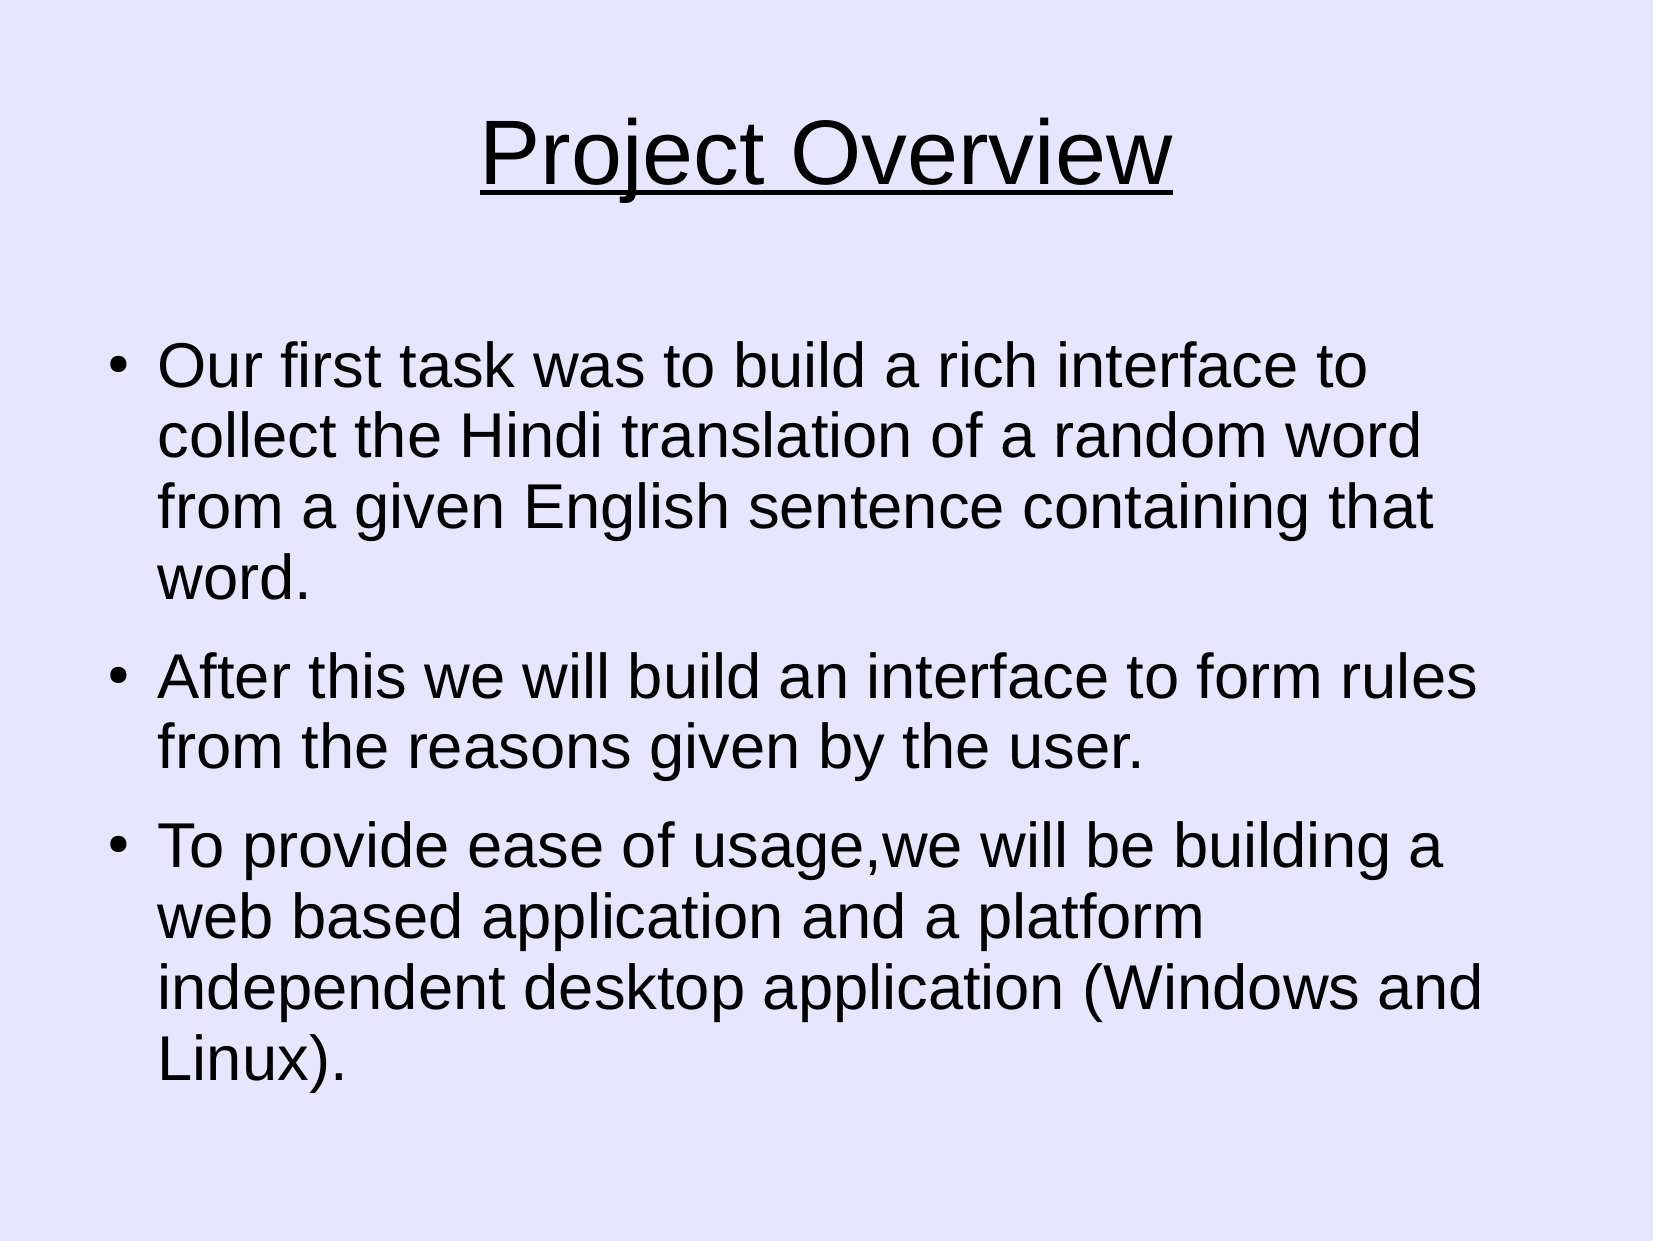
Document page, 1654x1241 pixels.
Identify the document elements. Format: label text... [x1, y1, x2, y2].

title Project Overview [82, 49, 1571, 257]
list Our first task was to build a rich interface to collect the Hindi translation of a random word from a given English sentence containing that word. After this we will build an interface to form rules from the reasons given by the user. To provide ease of usage,we will be building a web based application and a platform independent desktop application (Windows and Linux). [90, 330, 1546, 1096]
